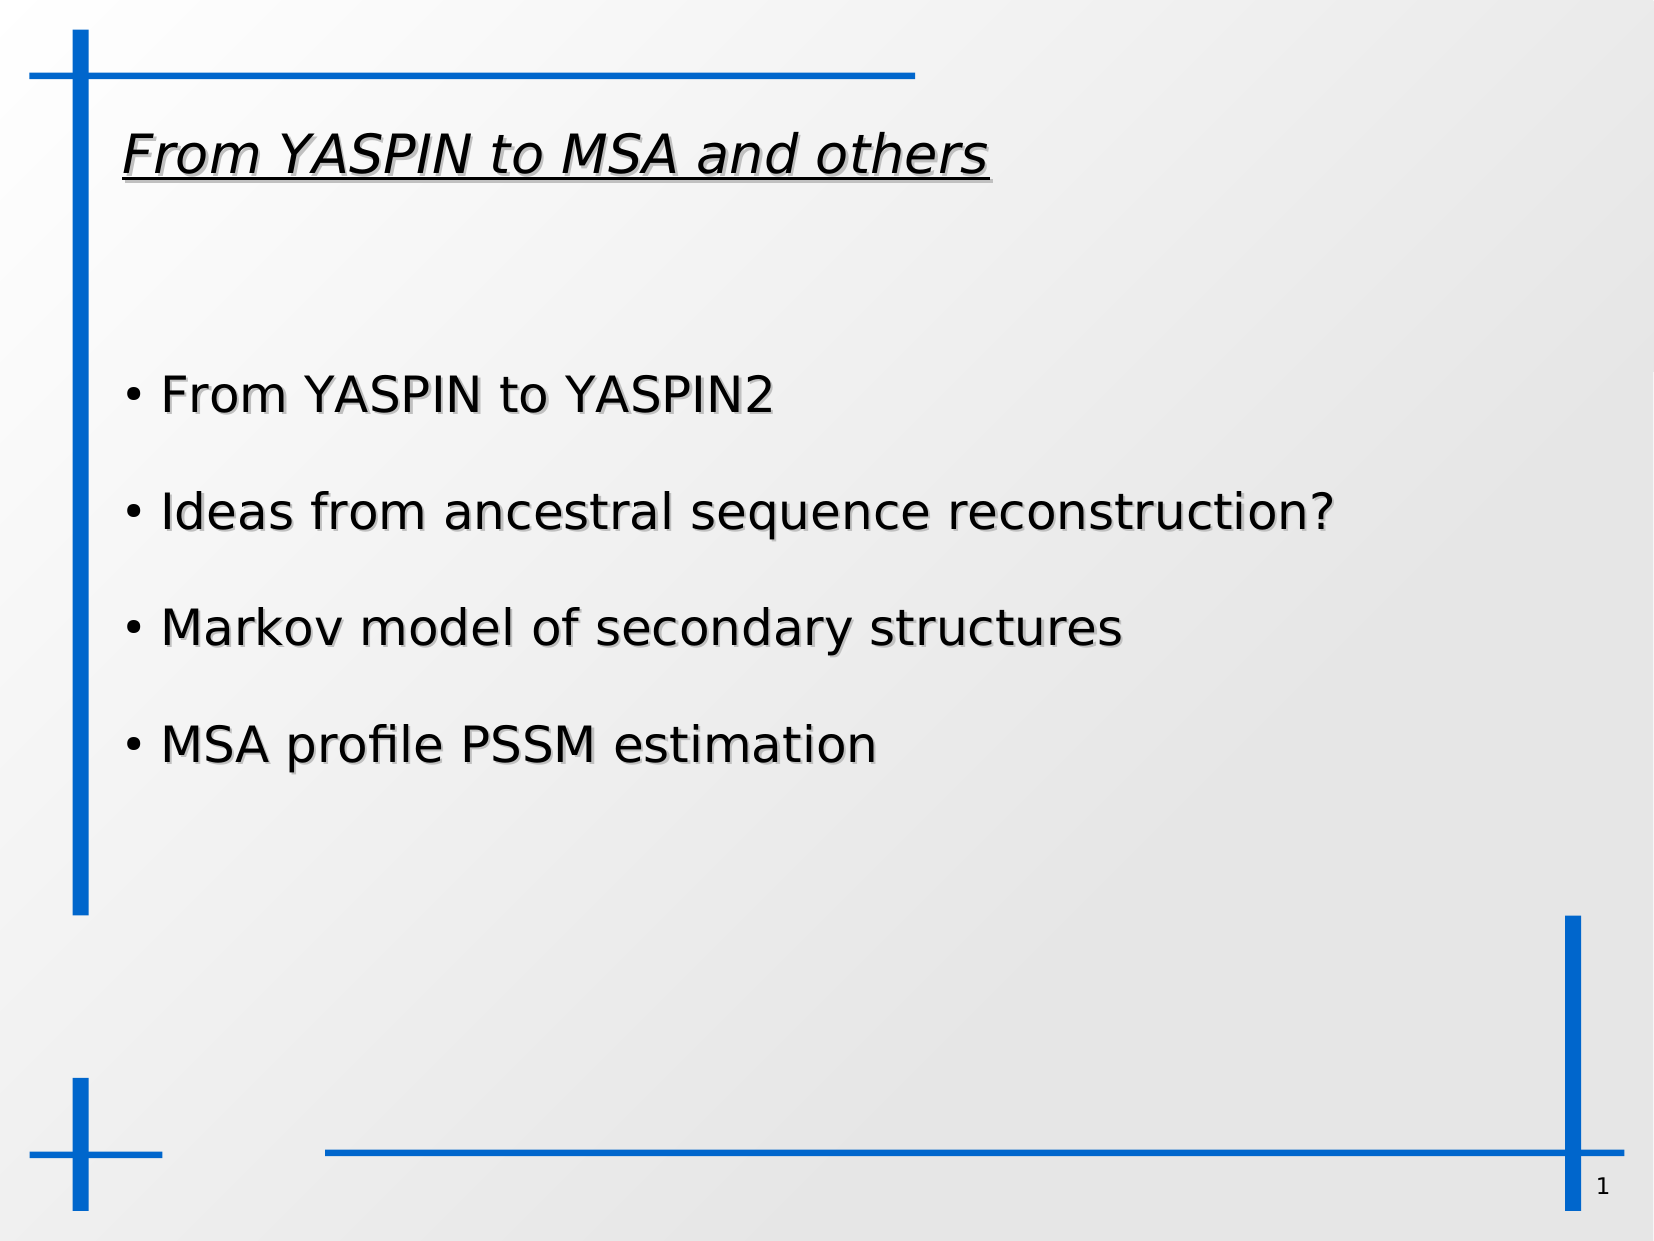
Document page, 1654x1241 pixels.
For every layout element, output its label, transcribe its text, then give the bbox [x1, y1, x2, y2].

subtitle From YASPIN to YASPIN2 Ideas from ancestral sequence reconstruction? Markov model of secondary structures MSA profile PSSM estimation [124, 241, 1526, 957]
title From YASPIN to MSA and others [122, 91, 1524, 219]
